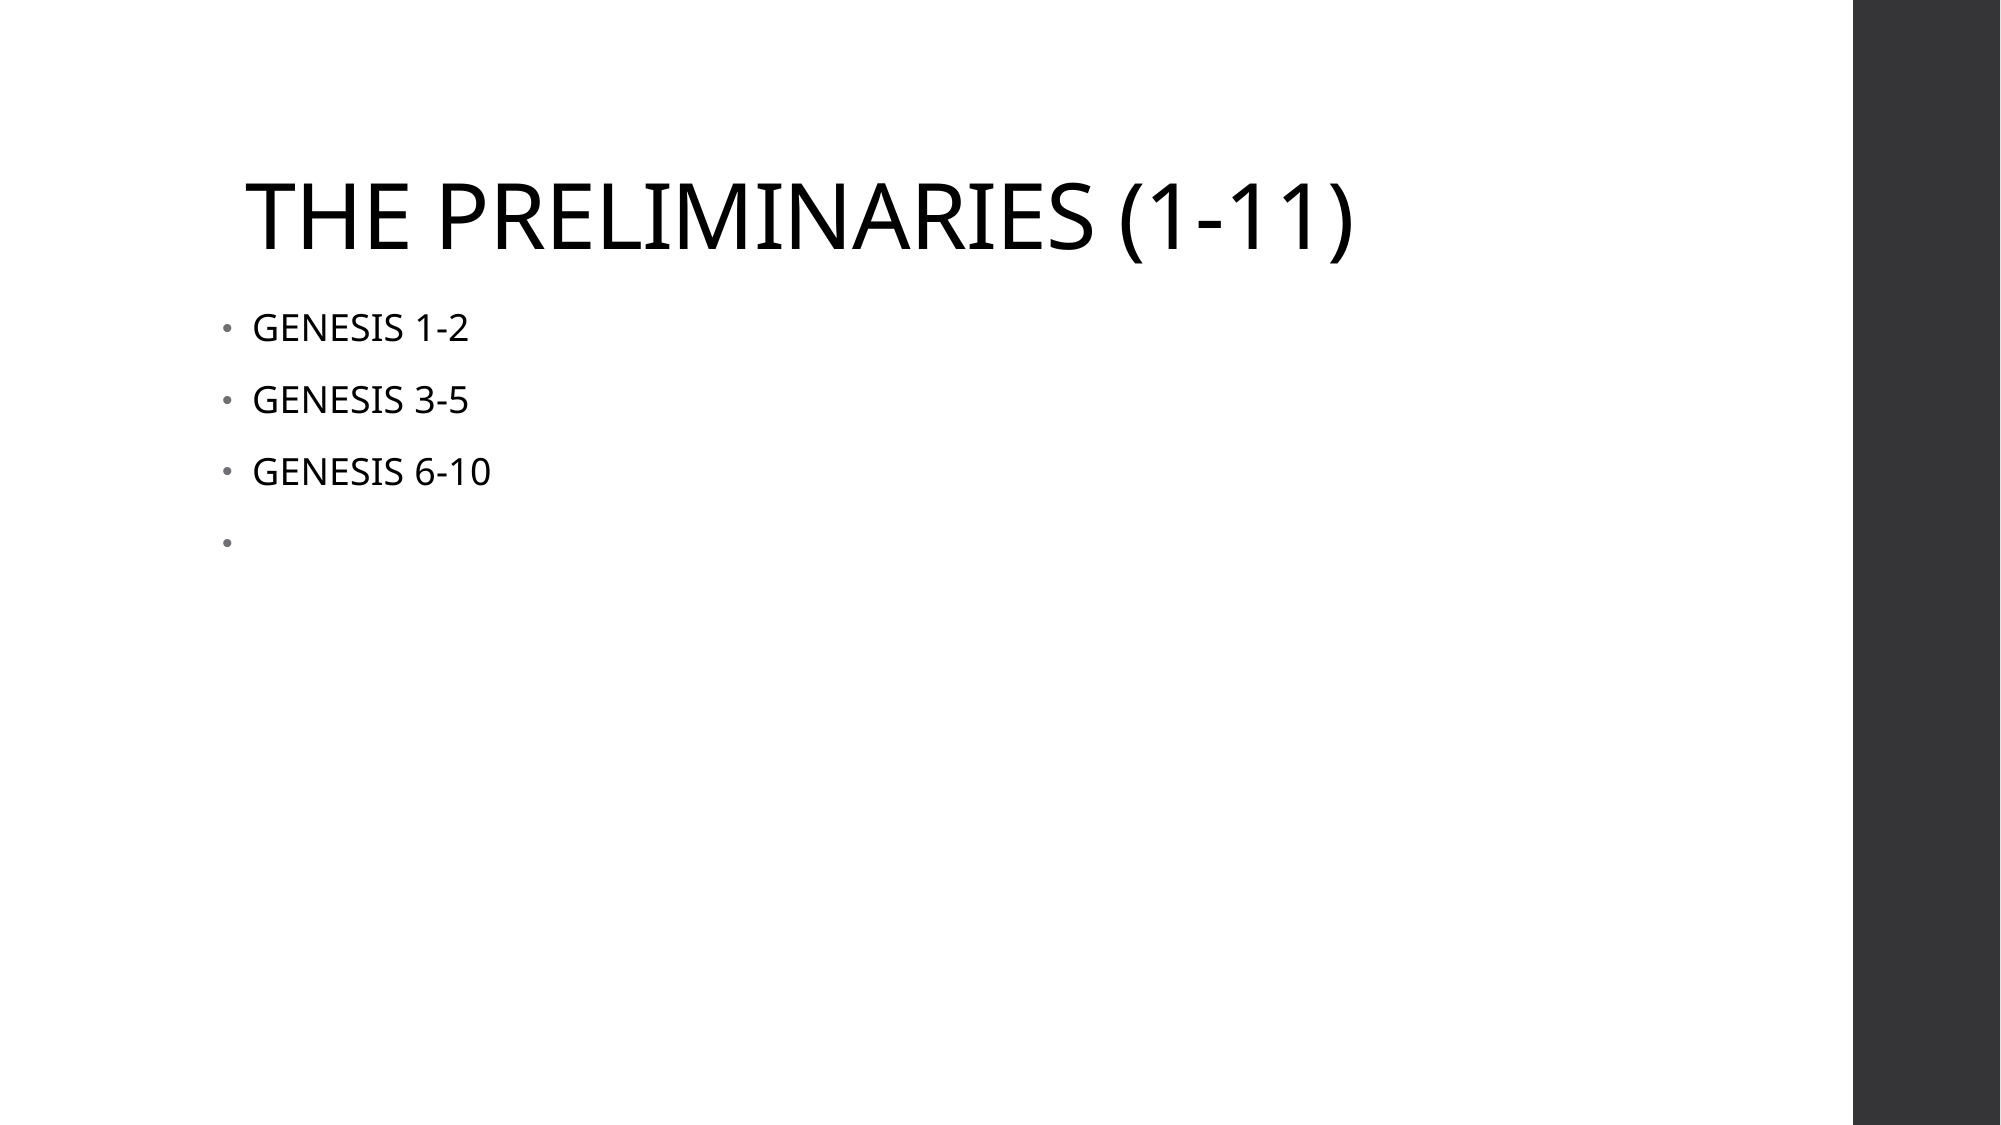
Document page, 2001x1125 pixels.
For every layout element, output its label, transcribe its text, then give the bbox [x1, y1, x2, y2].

list GENESIS 1-2 GENESIS 3-5 GENESIS 6-10 [206, 299, 1617, 1014]
title THE PRELIMINARIES (1-11) [206, 60, 1797, 278]
